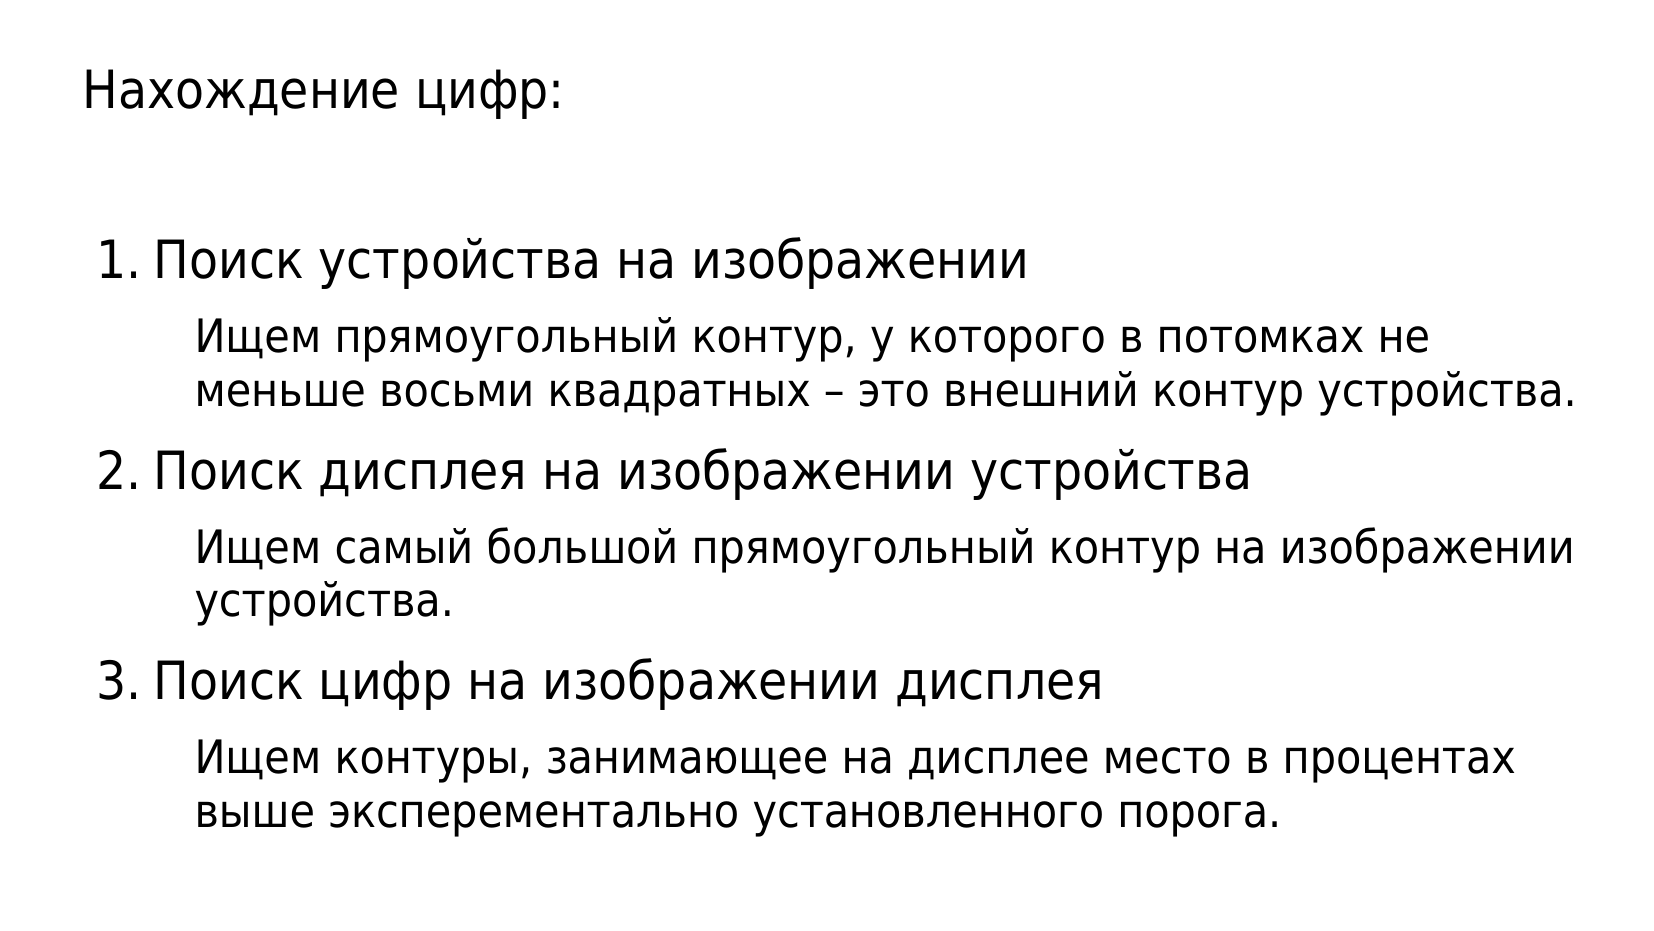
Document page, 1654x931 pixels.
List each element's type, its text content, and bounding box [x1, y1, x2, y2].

list Нахождение цифр: Поиск устройства на изображении Ищем прямоугольный контур, у которого в потомках не меньше восьми квадратных – это внешний контур устройства. Поиск дисплея на изображении устройства Ищем самый большой прямоугольный контур на изображении устройства. Поиск цифр на изображении дисплея Ищем контуры, занимающее на дисплее место в процентах выше эксперементально установленного порога. [82, 60, 1606, 886]
